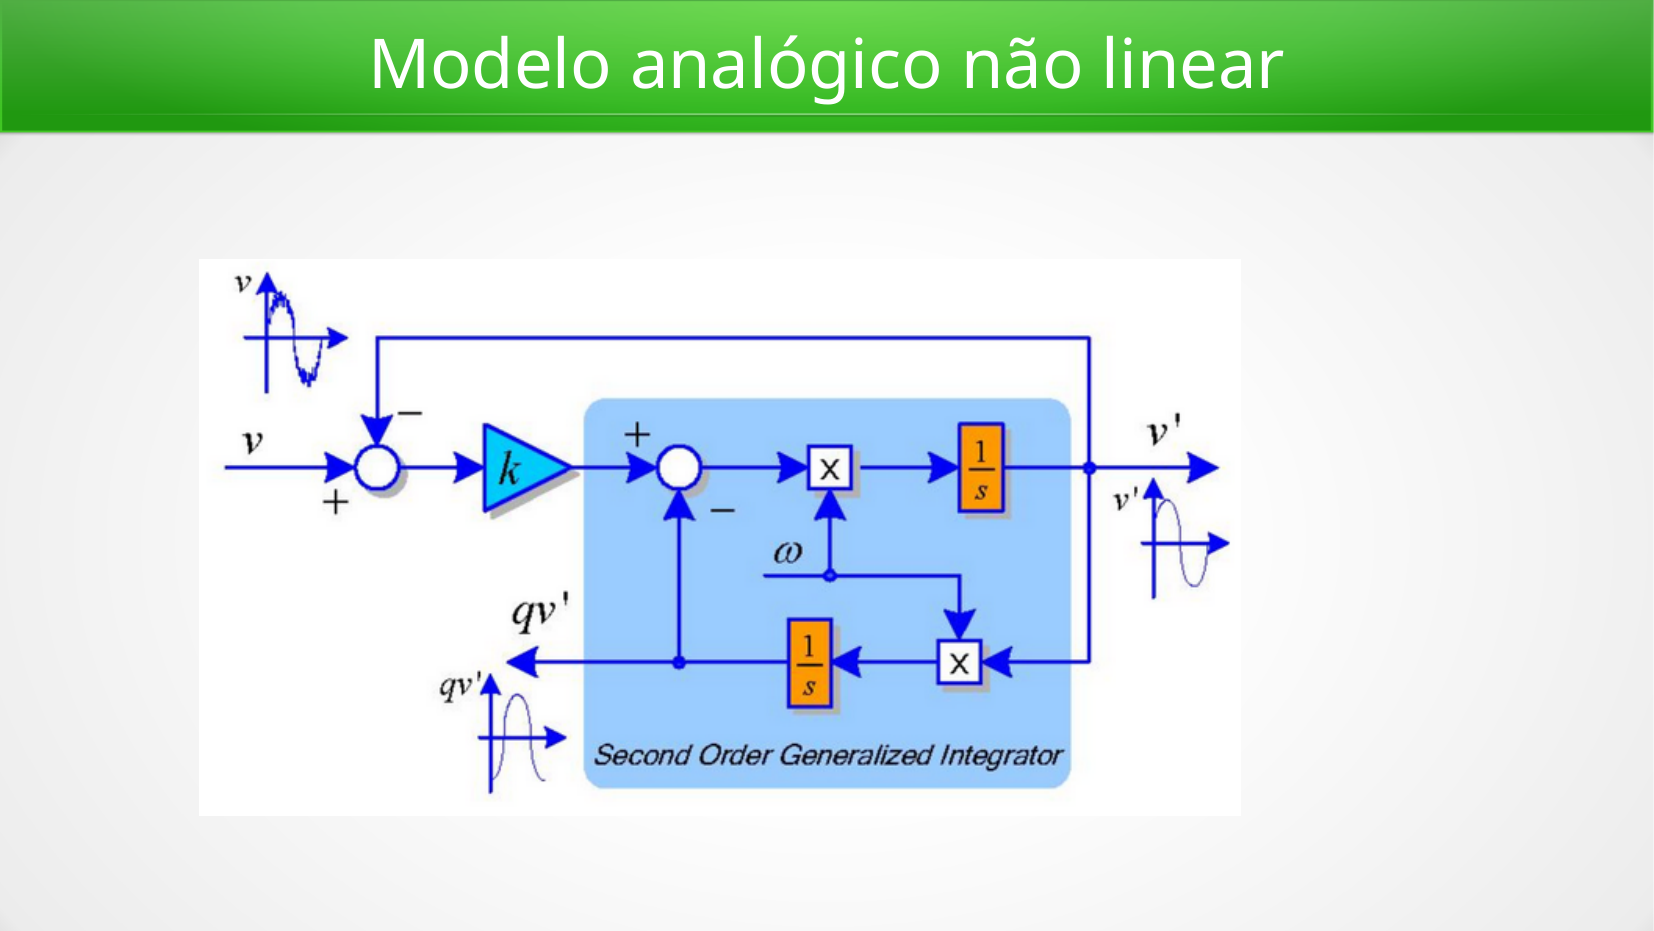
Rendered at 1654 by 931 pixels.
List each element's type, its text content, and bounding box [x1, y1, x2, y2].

title Modelo analógico não linear [82, 8, 1571, 116]
picture [0, 0, 1654, 931]
